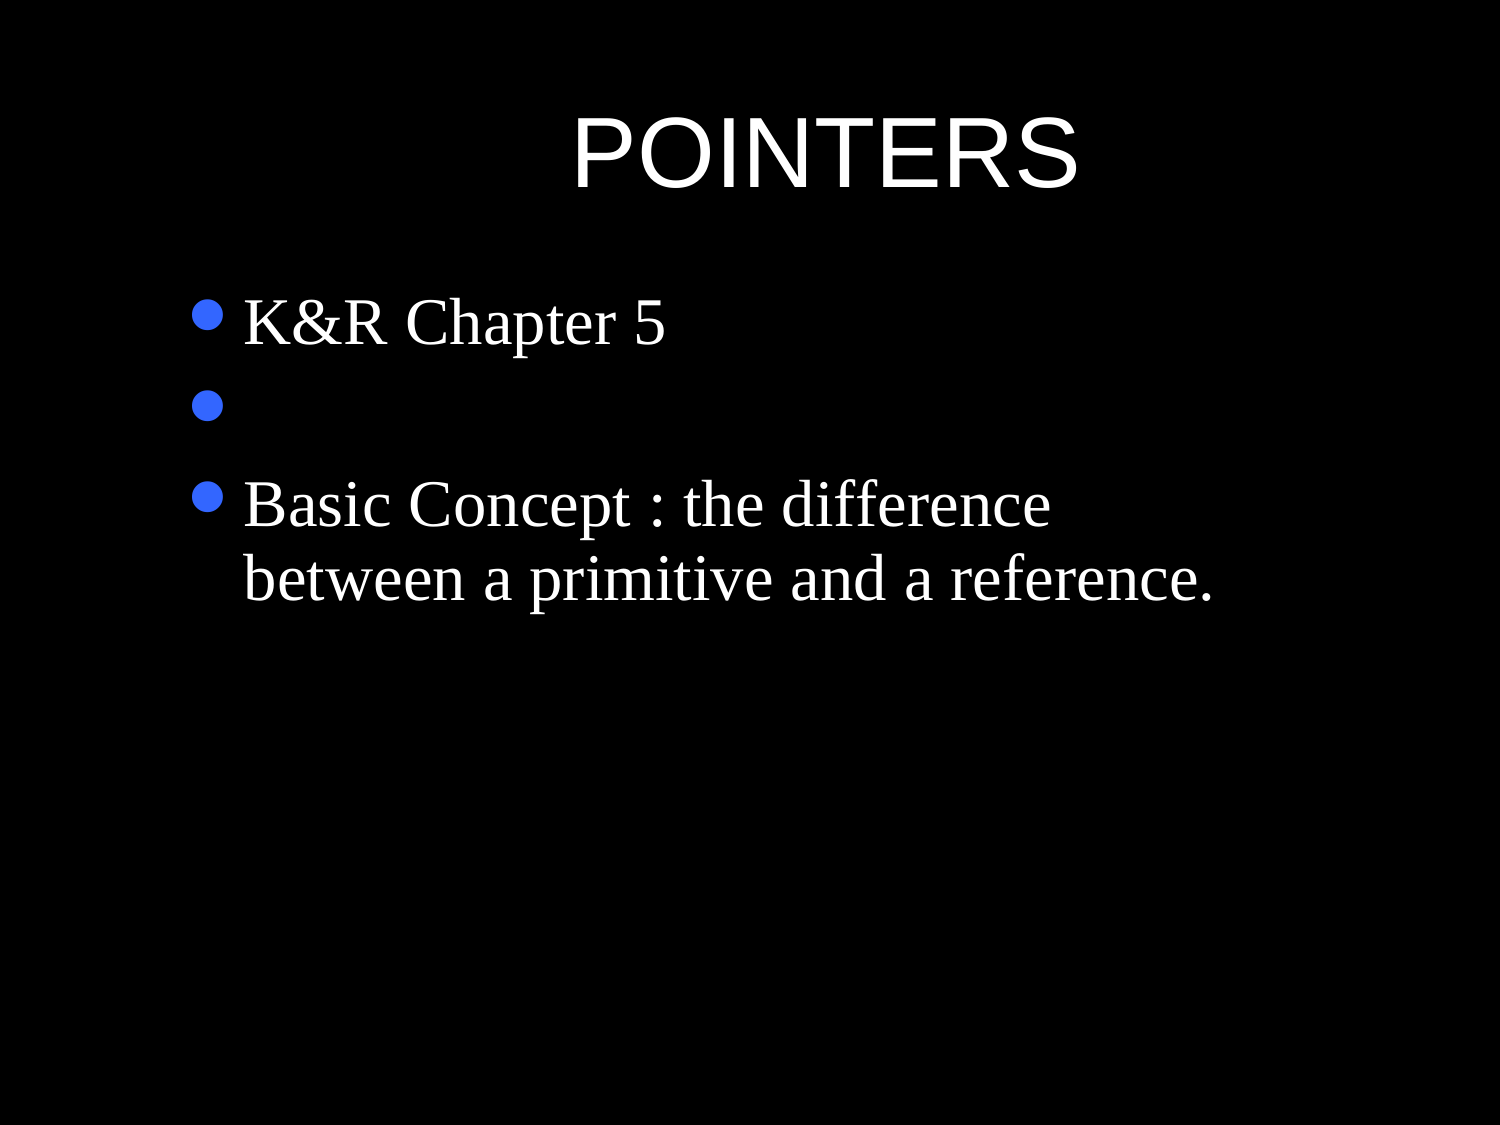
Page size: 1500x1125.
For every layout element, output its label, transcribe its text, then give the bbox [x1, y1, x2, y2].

list K&R Chapter 5 Basic Concept : the difference between a primitive and a reference. [187, 285, 1238, 938]
title POINTERS [82, 49, 1500, 257]
